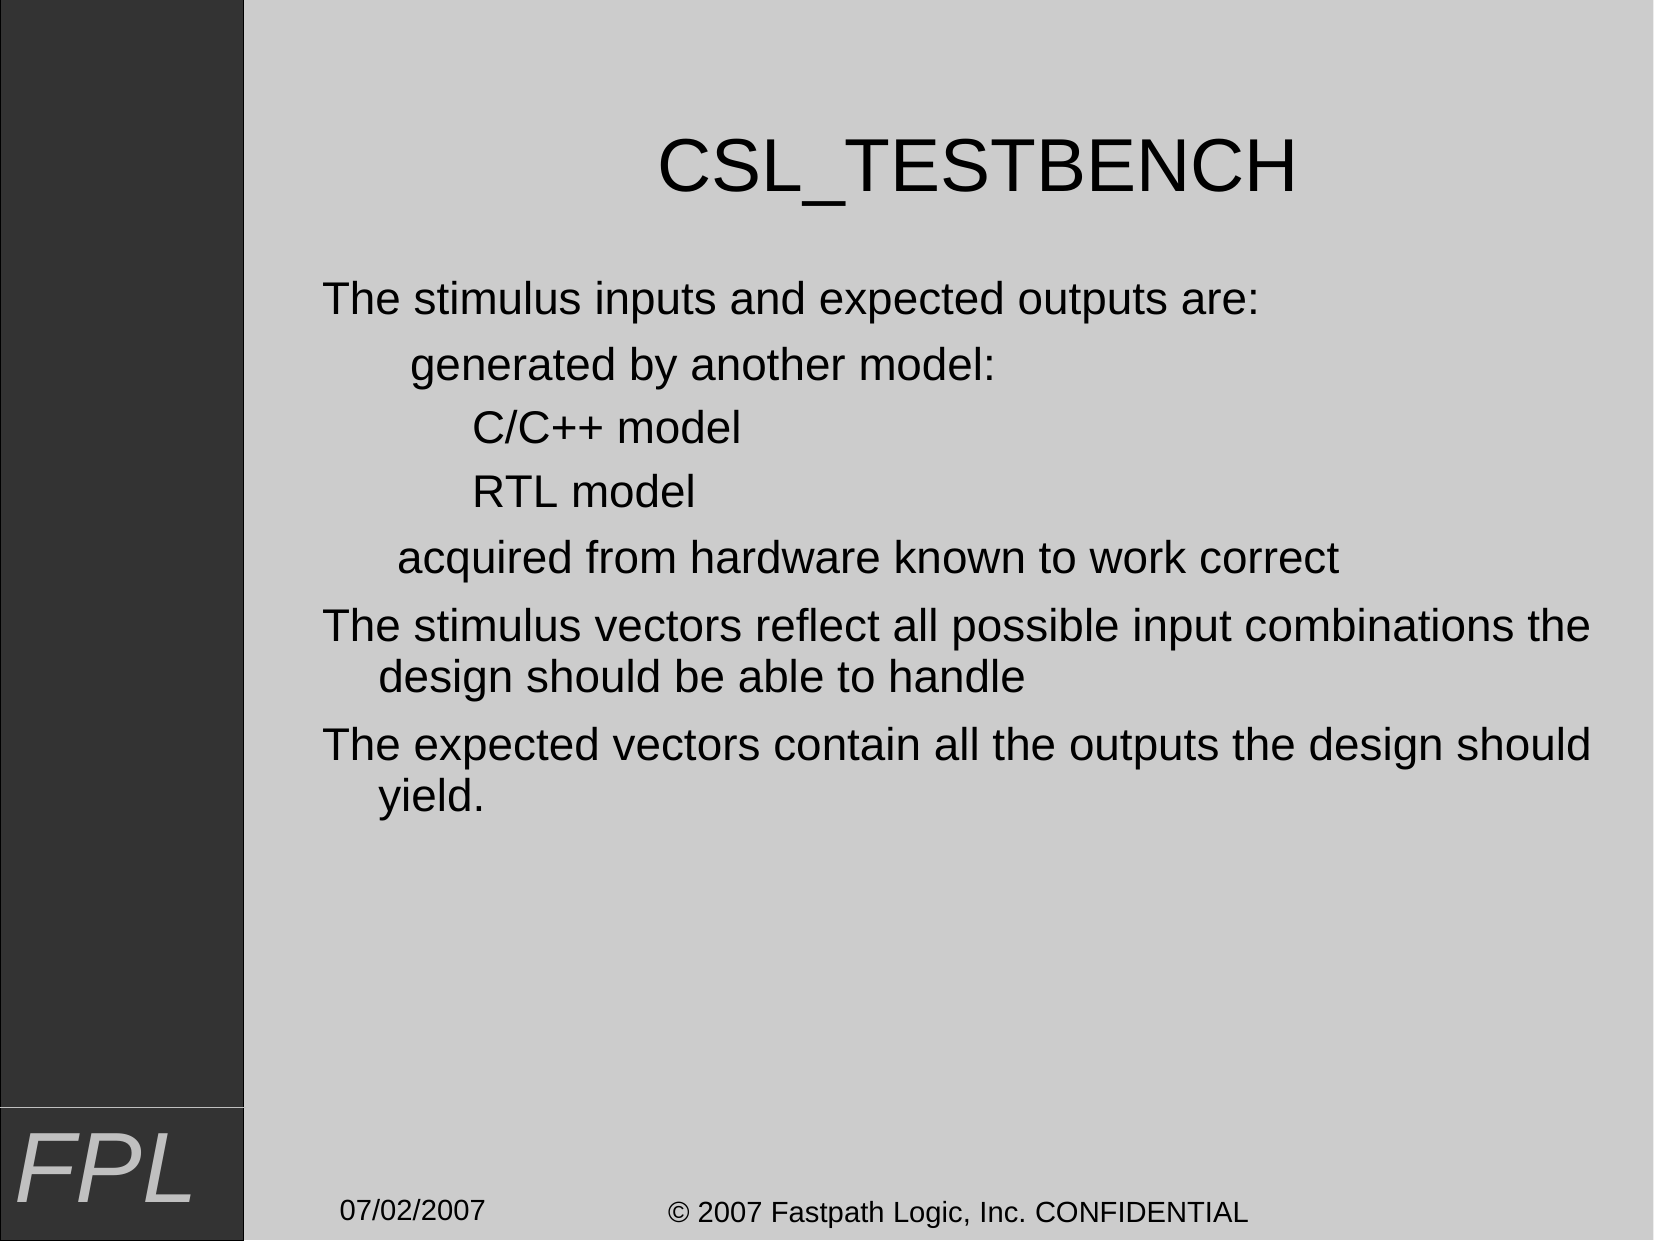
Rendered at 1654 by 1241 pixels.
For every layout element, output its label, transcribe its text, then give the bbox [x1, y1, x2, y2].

list The stimulus inputs and expected outputs are: generated by another model: C/C++ model RTL model acquired from hardware known to work correct The stimulus vectors reflect all possible input combinations the design should be able to handle The expected vectors contain all the outputs the design should yield. [322, 272, 1635, 1179]
title CSL_TESTBENCH [427, 57, 1530, 272]
